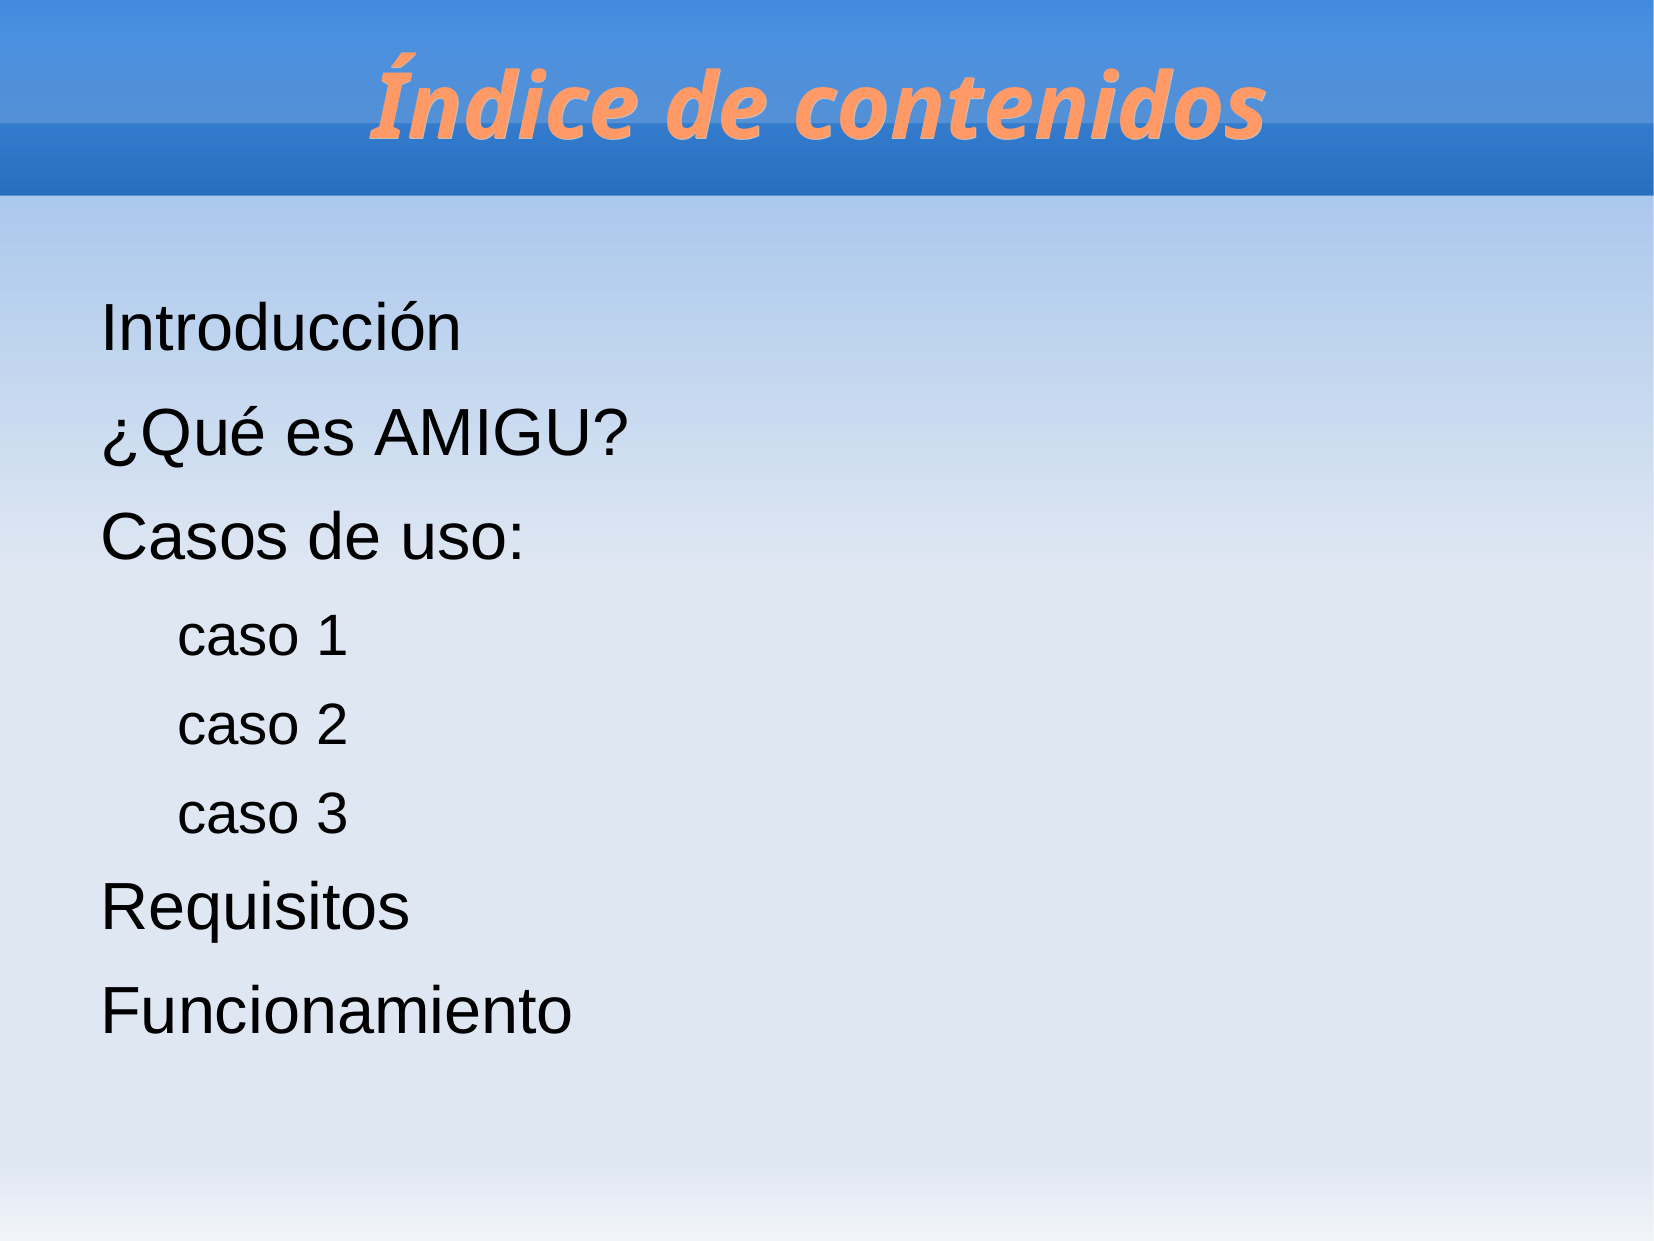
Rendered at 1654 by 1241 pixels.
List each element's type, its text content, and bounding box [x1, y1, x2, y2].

picture [0, 0, 1654, 1241]
title Índice de contenidos [76, 0, 1565, 208]
list Introducción ¿Qué es AMIGU? Casos de uso: caso 1 caso 2 caso 3 Requisitos Funcionamiento [82, 290, 1571, 1109]
